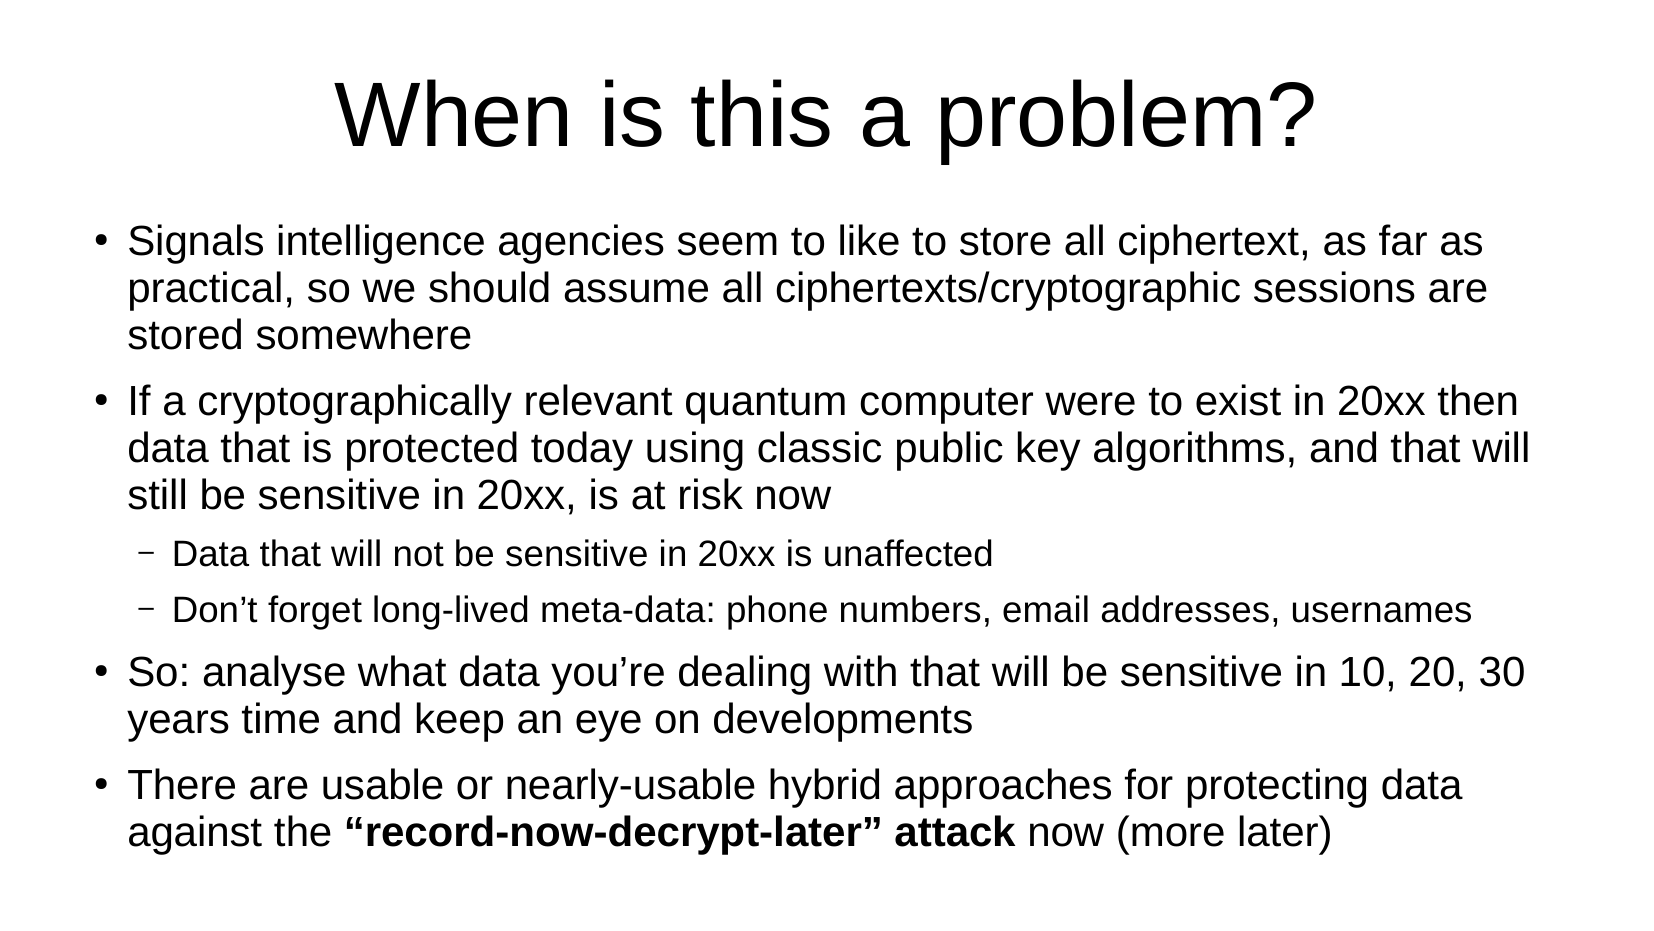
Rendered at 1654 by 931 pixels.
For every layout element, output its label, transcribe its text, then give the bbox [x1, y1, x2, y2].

title When is this a problem? [82, 37, 1571, 193]
list Signals intelligence agencies seem to like to store all ciphertext, as far as practical, so we should assume all ciphertexts/cryptographic sessions are stored somewhere If a cryptographically relevant quantum computer were to exist in 20xx then data that is protected today using classic public key algorithms, and that will still be sensitive in 20xx, is at risk now Data that will not be sensitive in 20xx is unaffected Don’t forget long-lived meta-data: phone numbers, email addresses, usernames So: analyse what data you’re dealing with that will be sensitive in 10, 20, 30 years time and keep an eye on developments There are usable or nearly-usable hybrid approaches for protecting data against the “record-now-decrypt-later” attack now (more later) [82, 217, 1571, 861]
